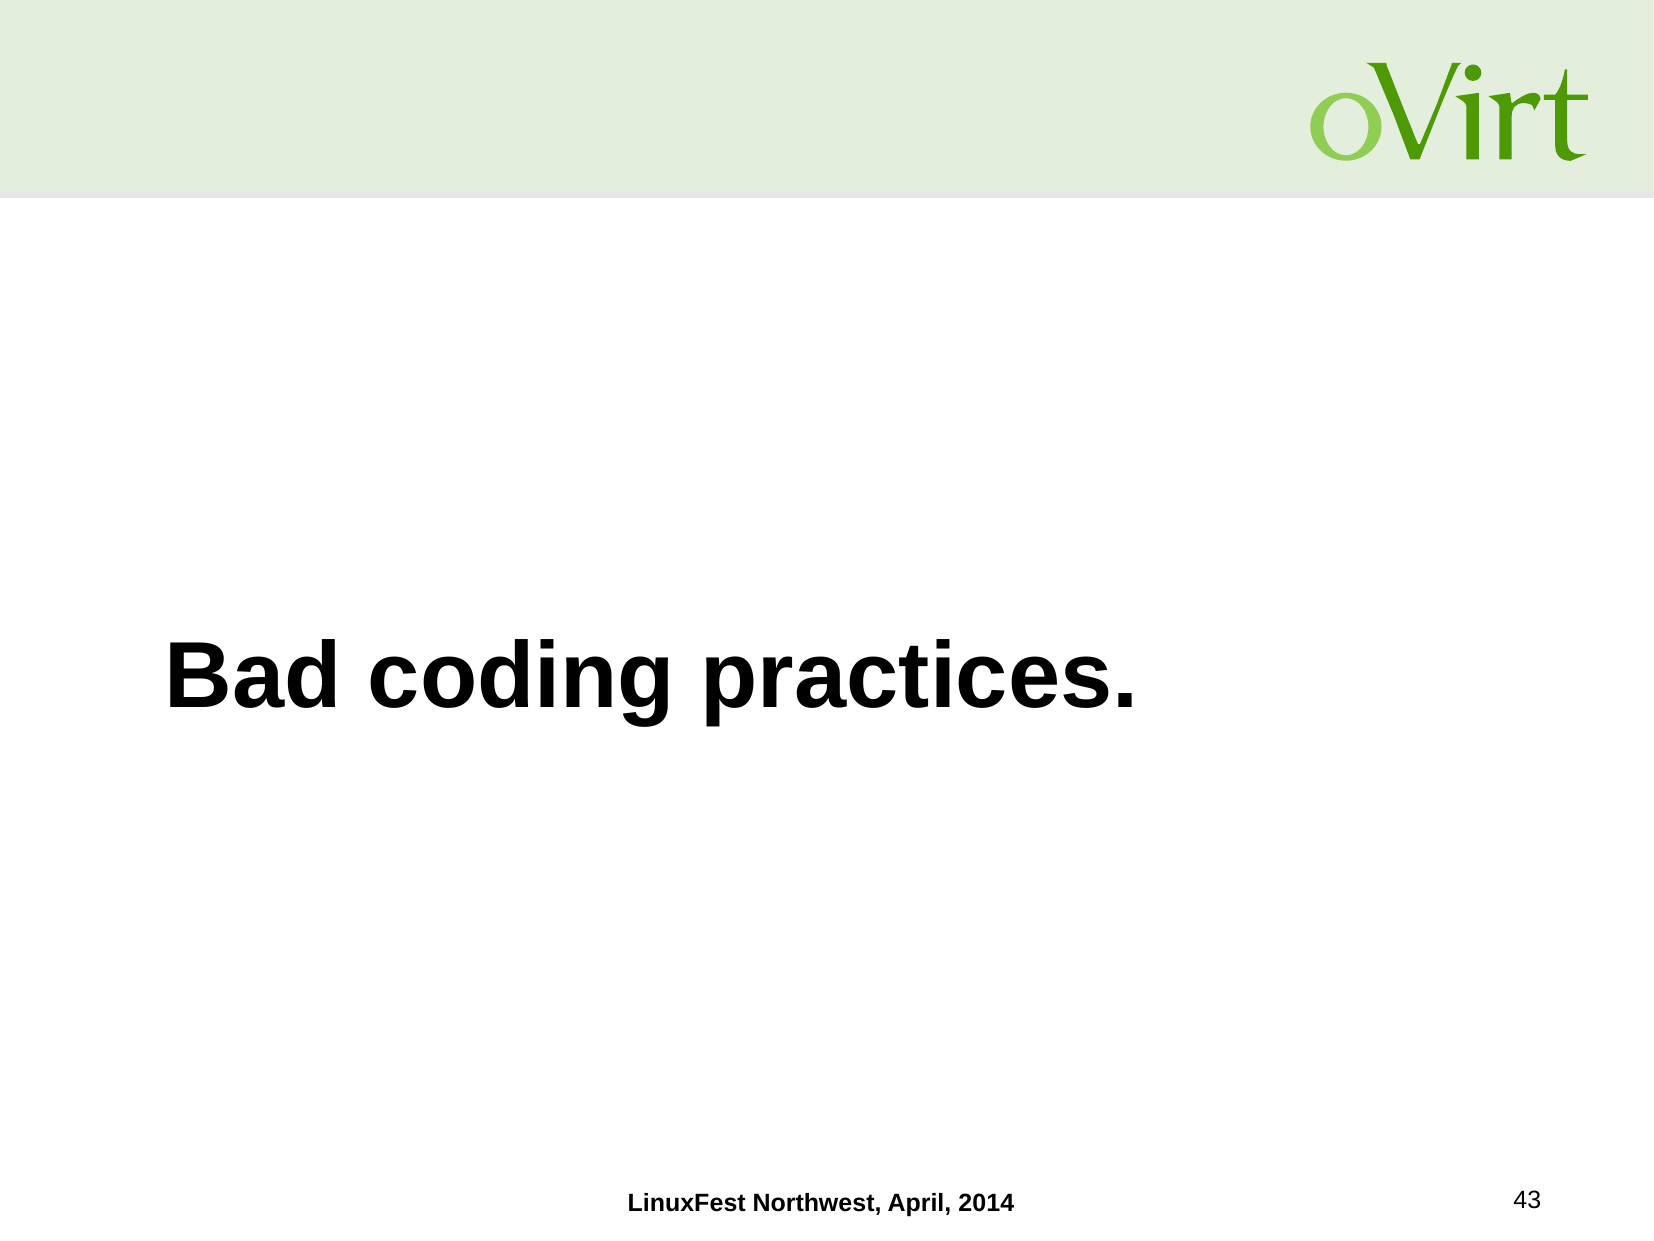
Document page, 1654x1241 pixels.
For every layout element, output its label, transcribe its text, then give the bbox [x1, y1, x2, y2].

text_box Bad coding practices. [150, 615, 1654, 750]
